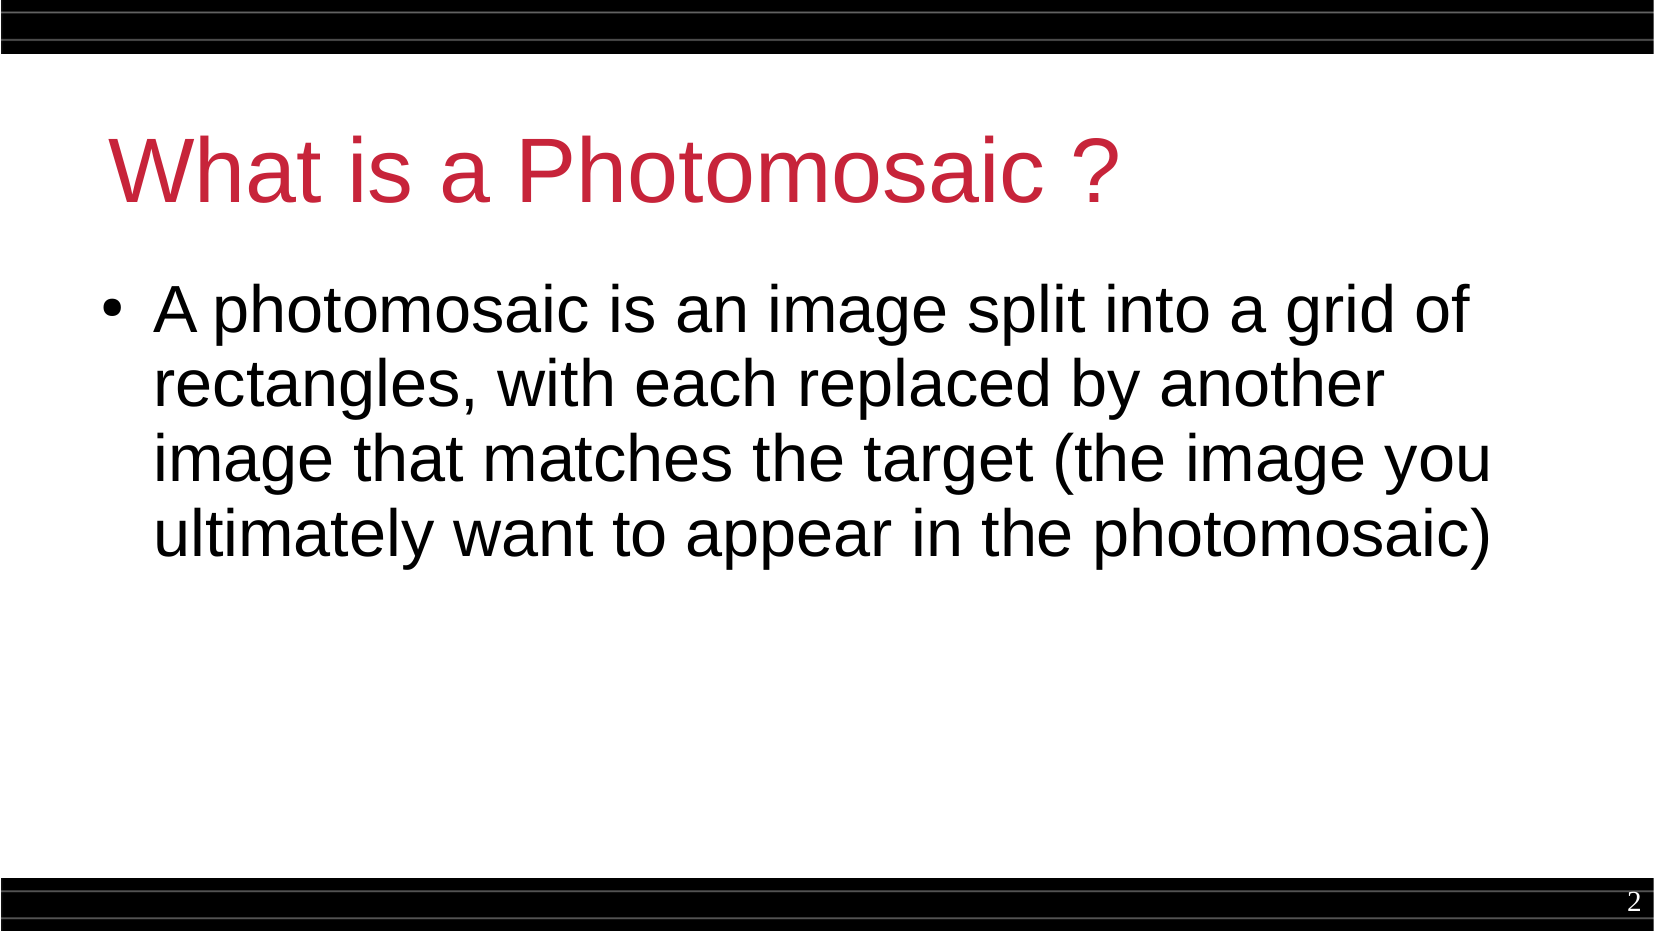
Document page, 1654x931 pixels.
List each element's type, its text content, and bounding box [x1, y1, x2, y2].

title What is a Photomosaic ? [82, 92, 1571, 249]
picture [1, 878, 1654, 931]
picture [1, 0, 1654, 54]
list A photomosaic is an image split into a grid of rectangles, with each replaced by another image that matches the target (the image you ultimately want to appear in the photomosaic) [82, 271, 1571, 851]
